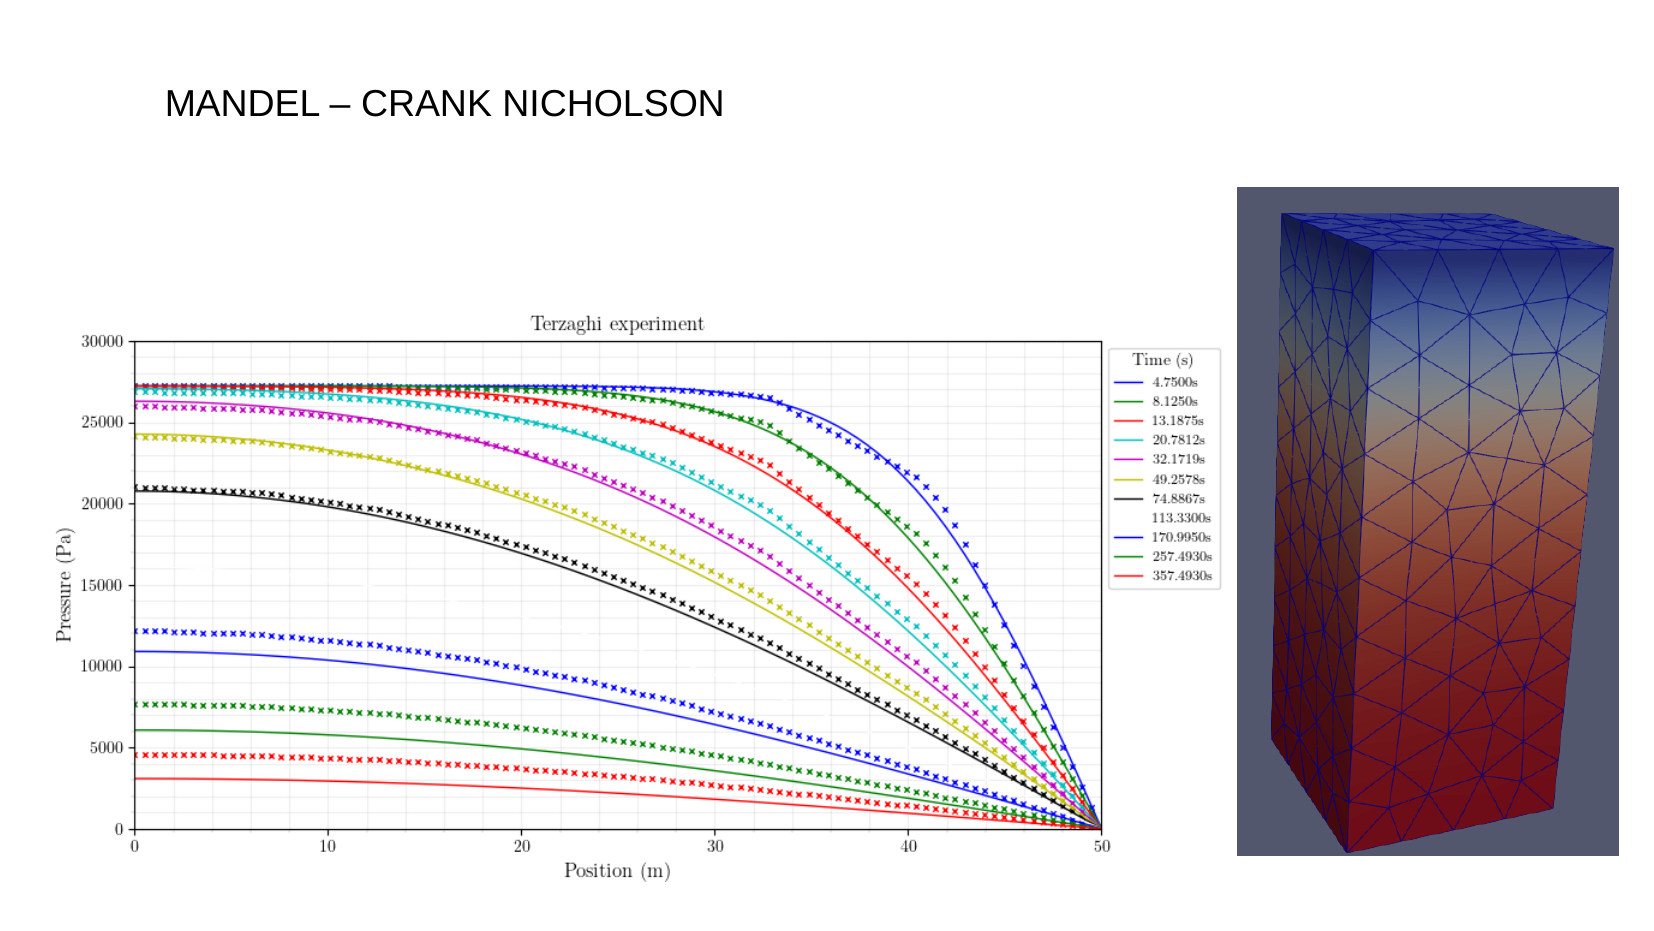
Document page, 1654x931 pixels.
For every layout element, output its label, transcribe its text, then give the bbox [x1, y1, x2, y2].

picture [37, 187, 1619, 900]
text_box MANDEL – CRANK NICHOLSON [150, 75, 1201, 188]
